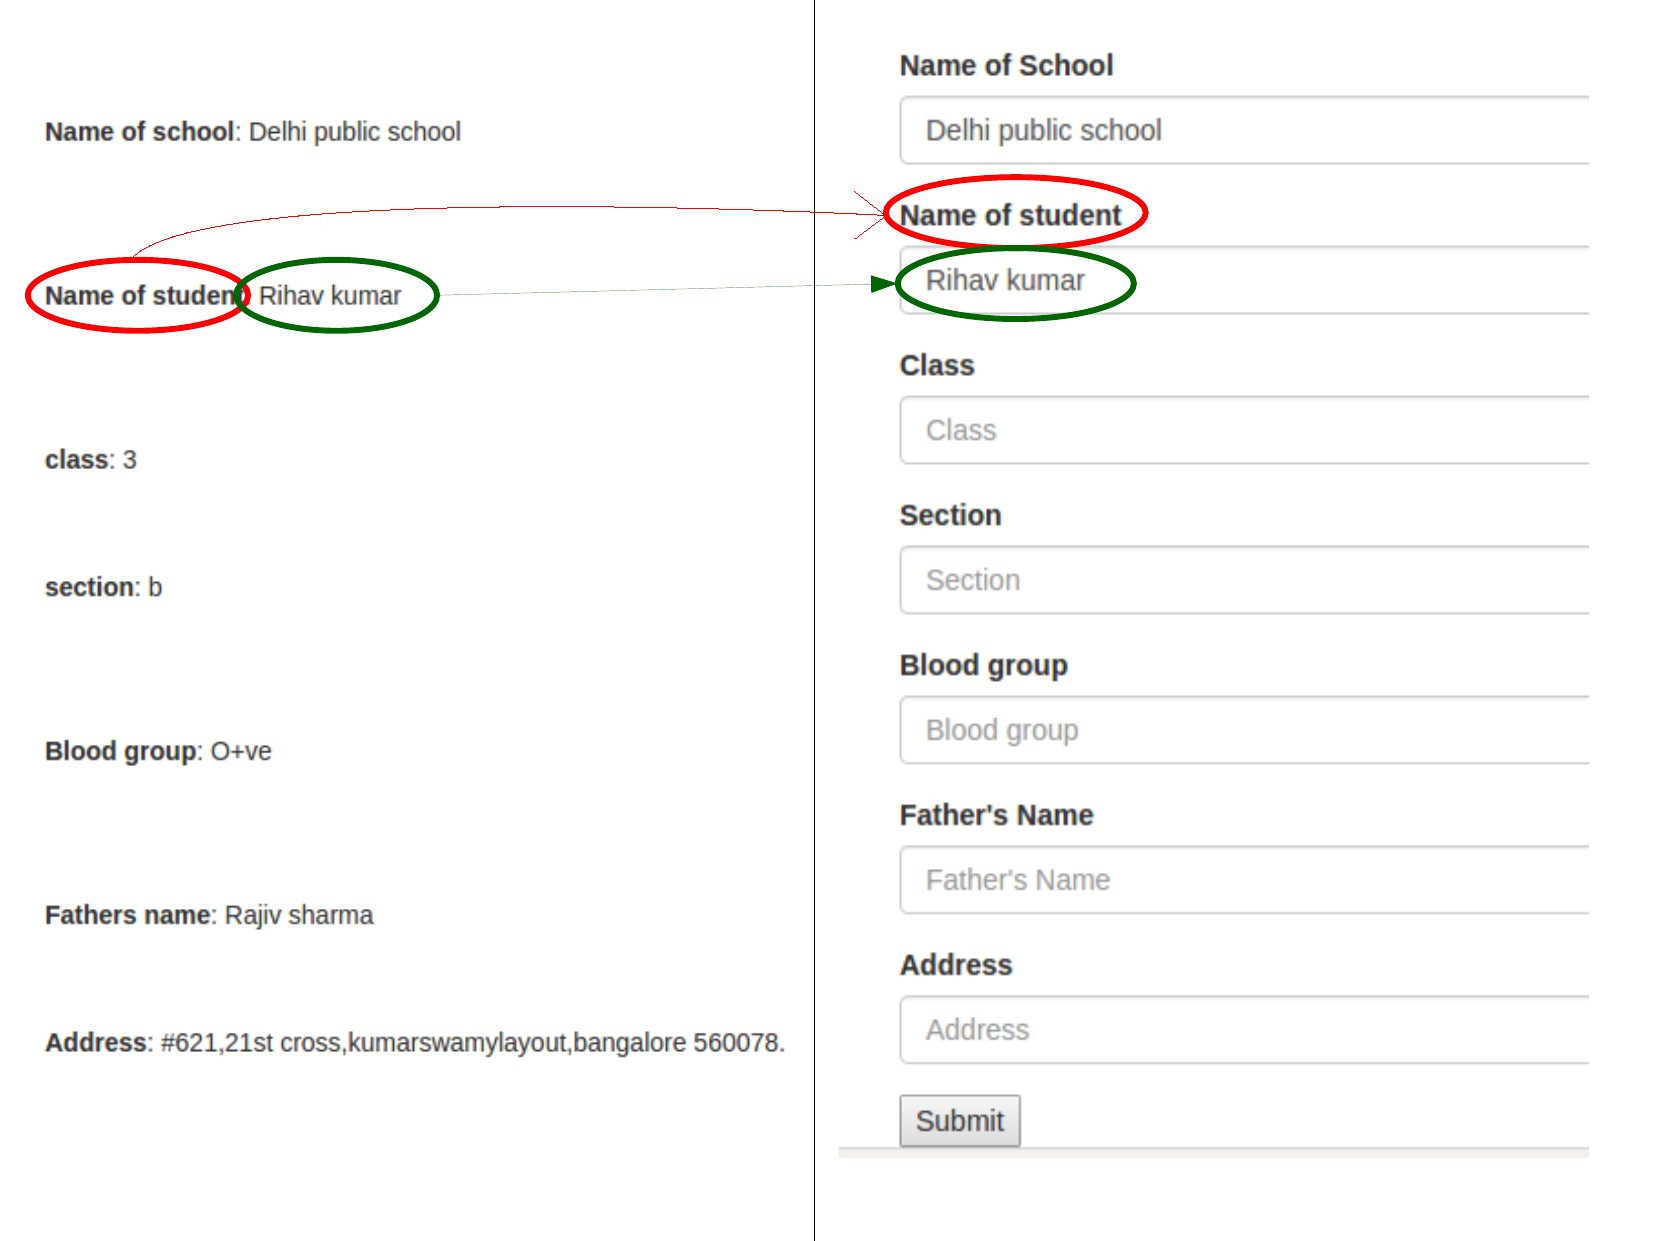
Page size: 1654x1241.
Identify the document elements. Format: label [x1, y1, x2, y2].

text_box [27, 259, 438, 331]
text_box [885, 177, 1146, 320]
picture [838, 11, 1590, 1158]
picture [27, 94, 799, 295]
picture [27, 287, 799, 1075]
